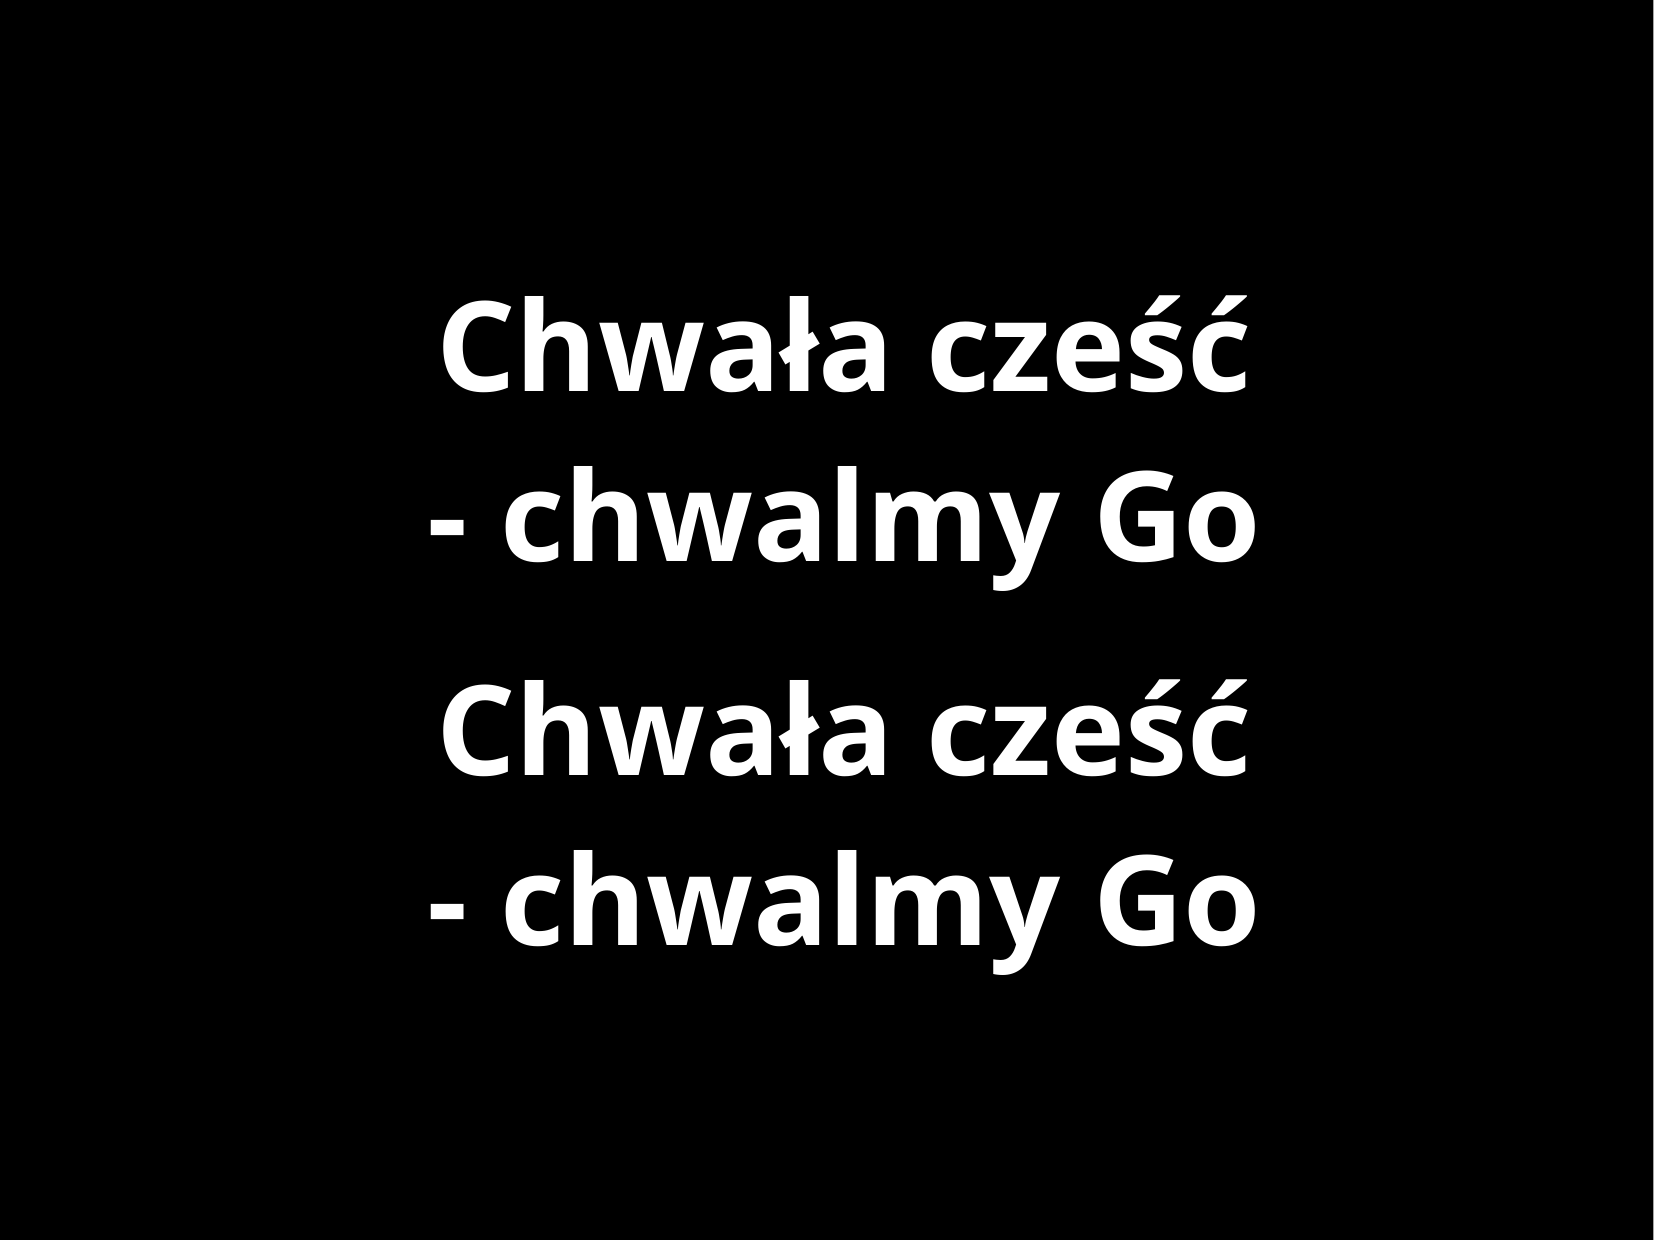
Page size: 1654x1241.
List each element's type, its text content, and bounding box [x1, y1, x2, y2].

subtitle Chwała cześć - chwalmy Go ppp Chwała cześć - chwalmy Go [0, 0, 1654, 1241]
